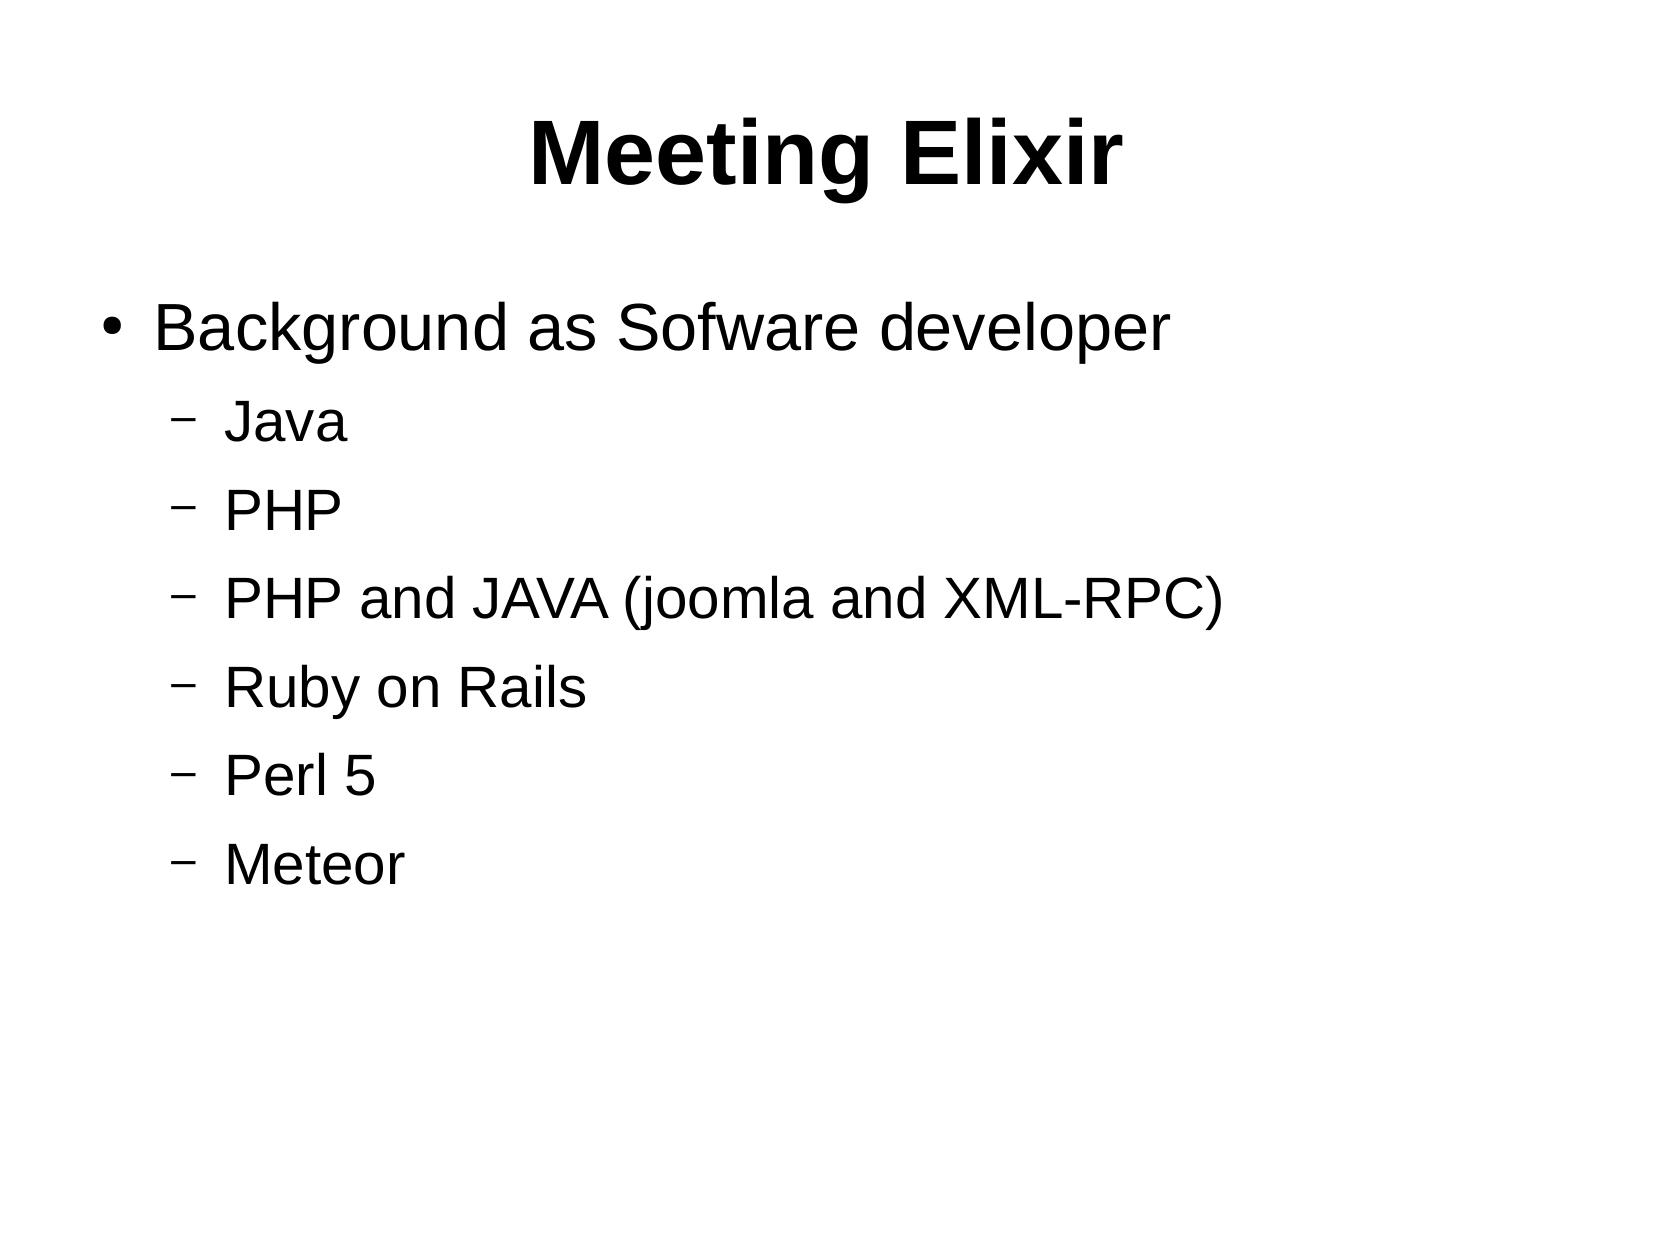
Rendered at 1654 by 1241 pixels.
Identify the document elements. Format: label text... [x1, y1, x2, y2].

title Meeting Elixir [82, 49, 1571, 257]
list Background as Sofware developer Java PHP PHP and JAVA (joomla and XML-RPC) Ruby on Rails Perl 5 Meteor [82, 290, 1571, 1010]
